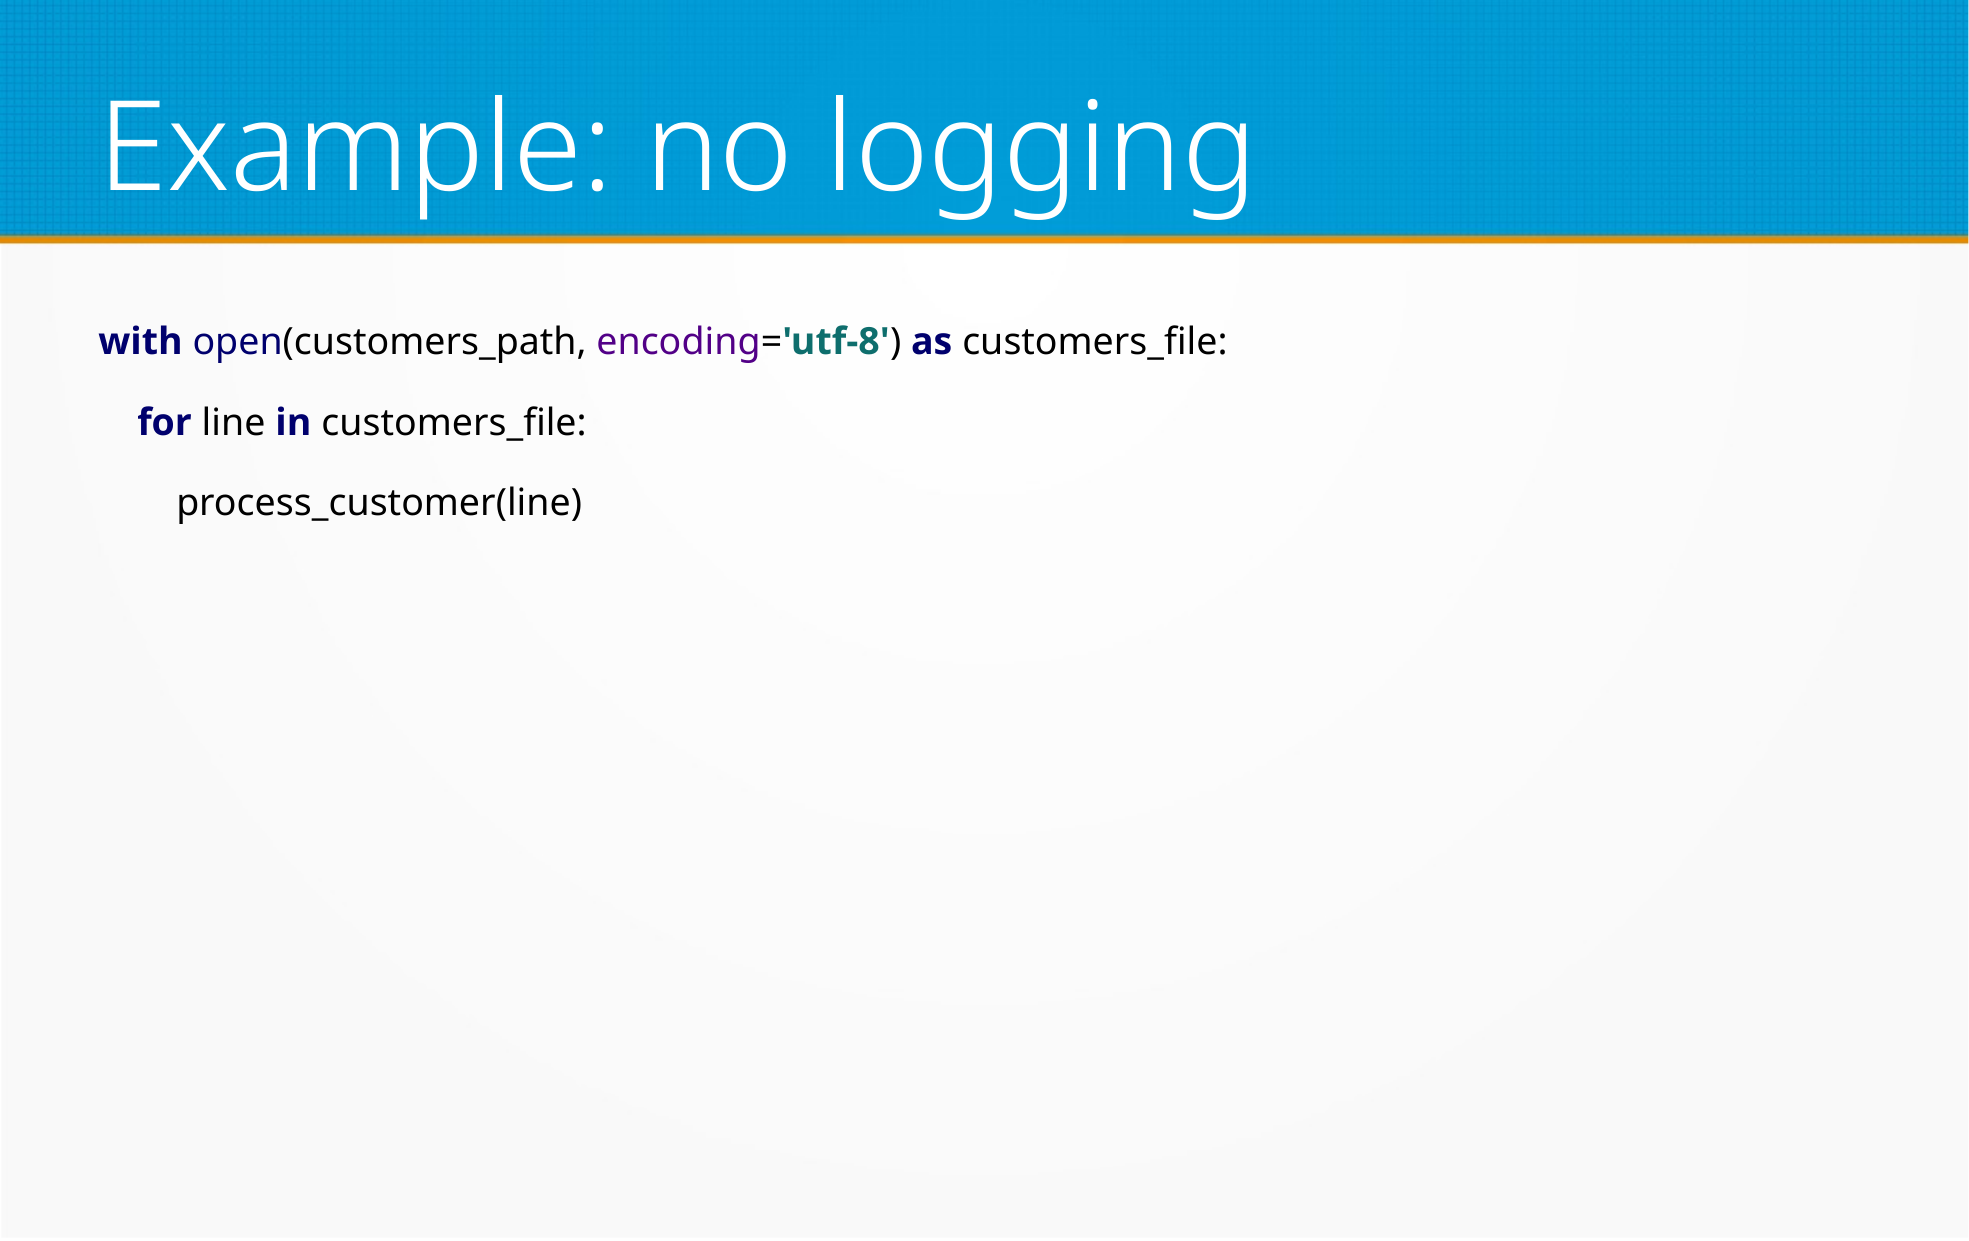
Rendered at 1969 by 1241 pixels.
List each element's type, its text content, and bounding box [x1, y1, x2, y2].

title Example: no logging [98, 19, 1870, 227]
list with open(customers_path, encoding='utf-8') as customers_file: for line in customers_file: process_customer(line) [98, 315, 1861, 1081]
picture [0, 233, 1969, 1241]
